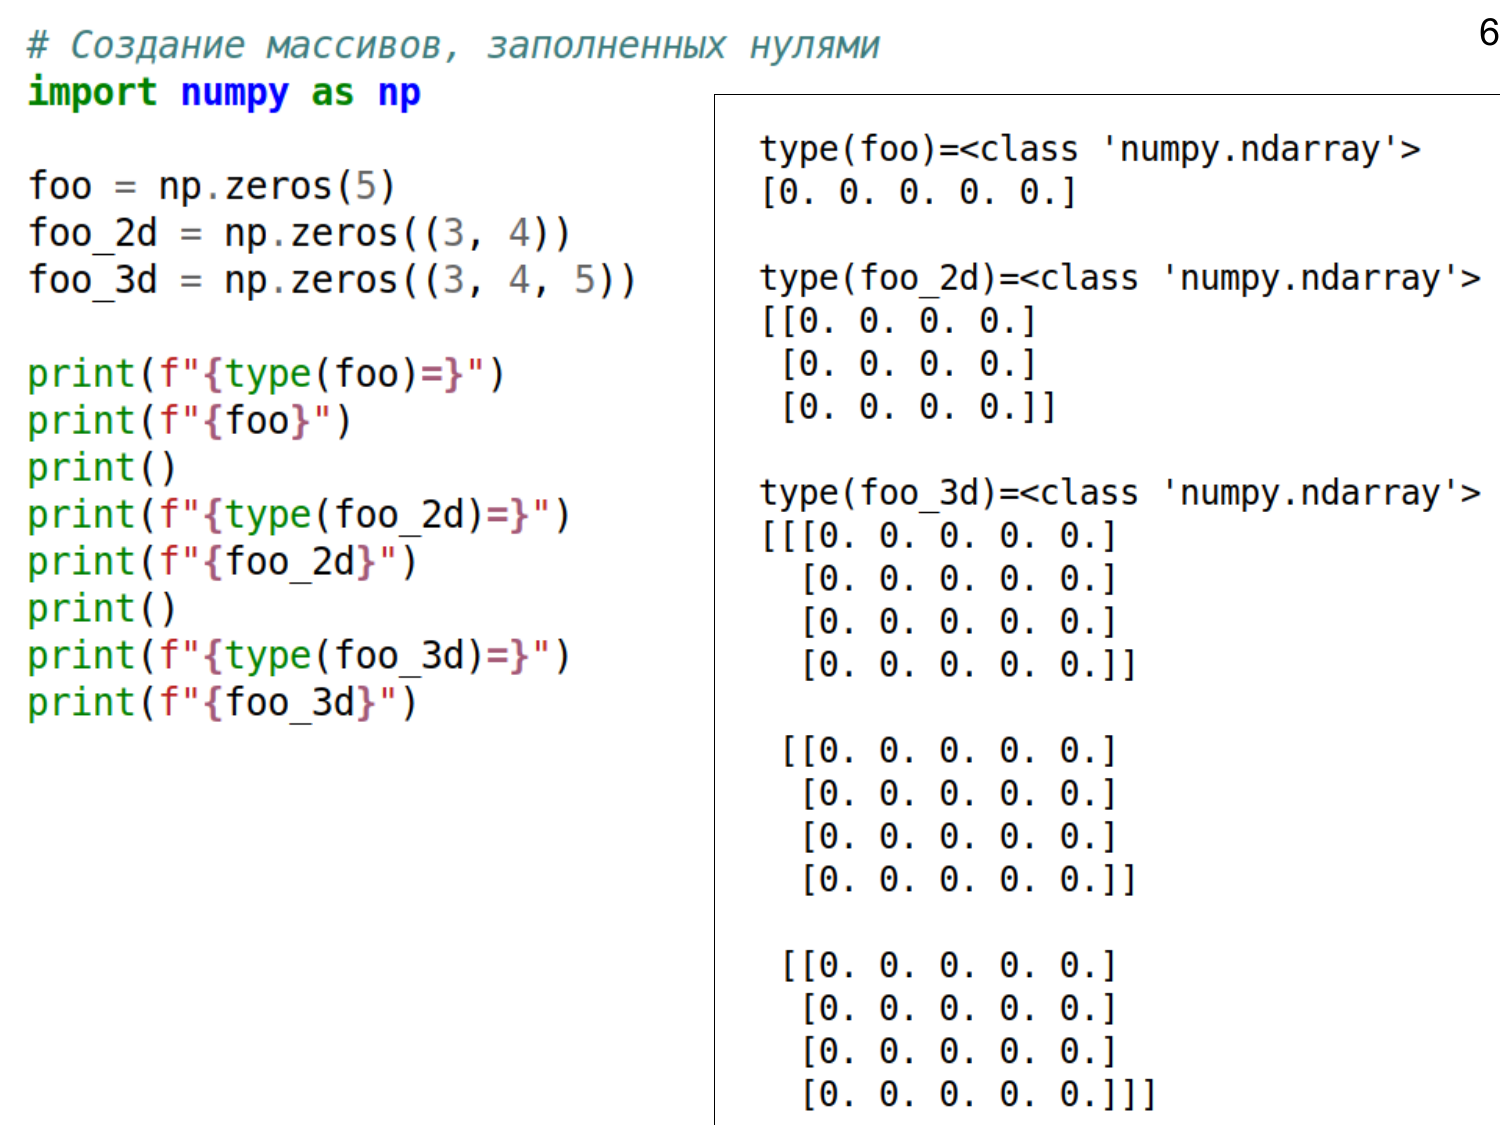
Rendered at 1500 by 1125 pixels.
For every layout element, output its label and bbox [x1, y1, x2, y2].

picture [8, 13, 887, 736]
picture [715, 95, 1488, 1125]
